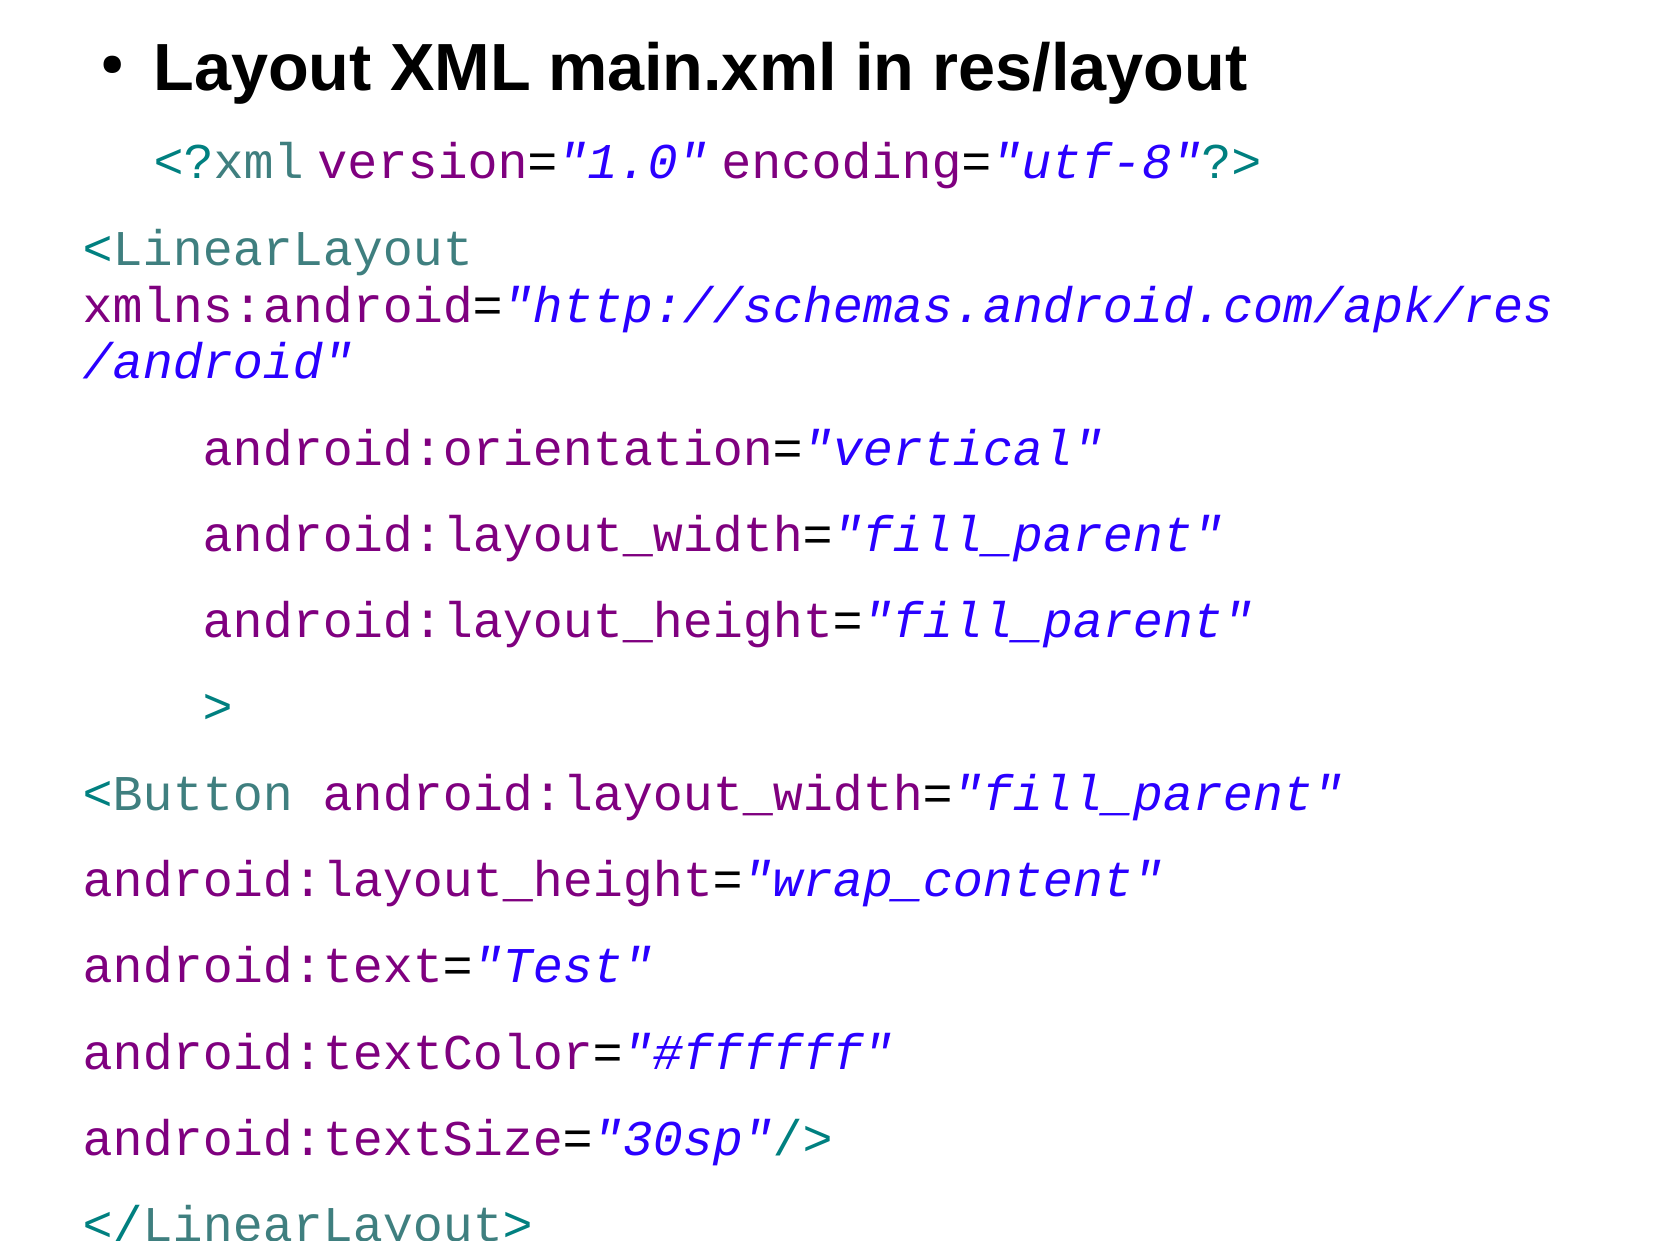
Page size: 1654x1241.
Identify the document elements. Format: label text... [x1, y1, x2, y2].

list Layout XML main.xml in res/layout <?xml version="1.0" encoding="utf-8"?> <LinearLayout xmlns:android="http://schemas.android.com/apk/res/android" android:orientation="vertical" android:layout_width="fill_parent" android:layout_height="fill_parent" > <Button android:layout_width="fill_parent" android:layout_height="wrap_content" android:text="Test" android:textColor="#ffffff" android:textSize="30sp"/> </LinearLayout> [82, 29, 1571, 1222]
